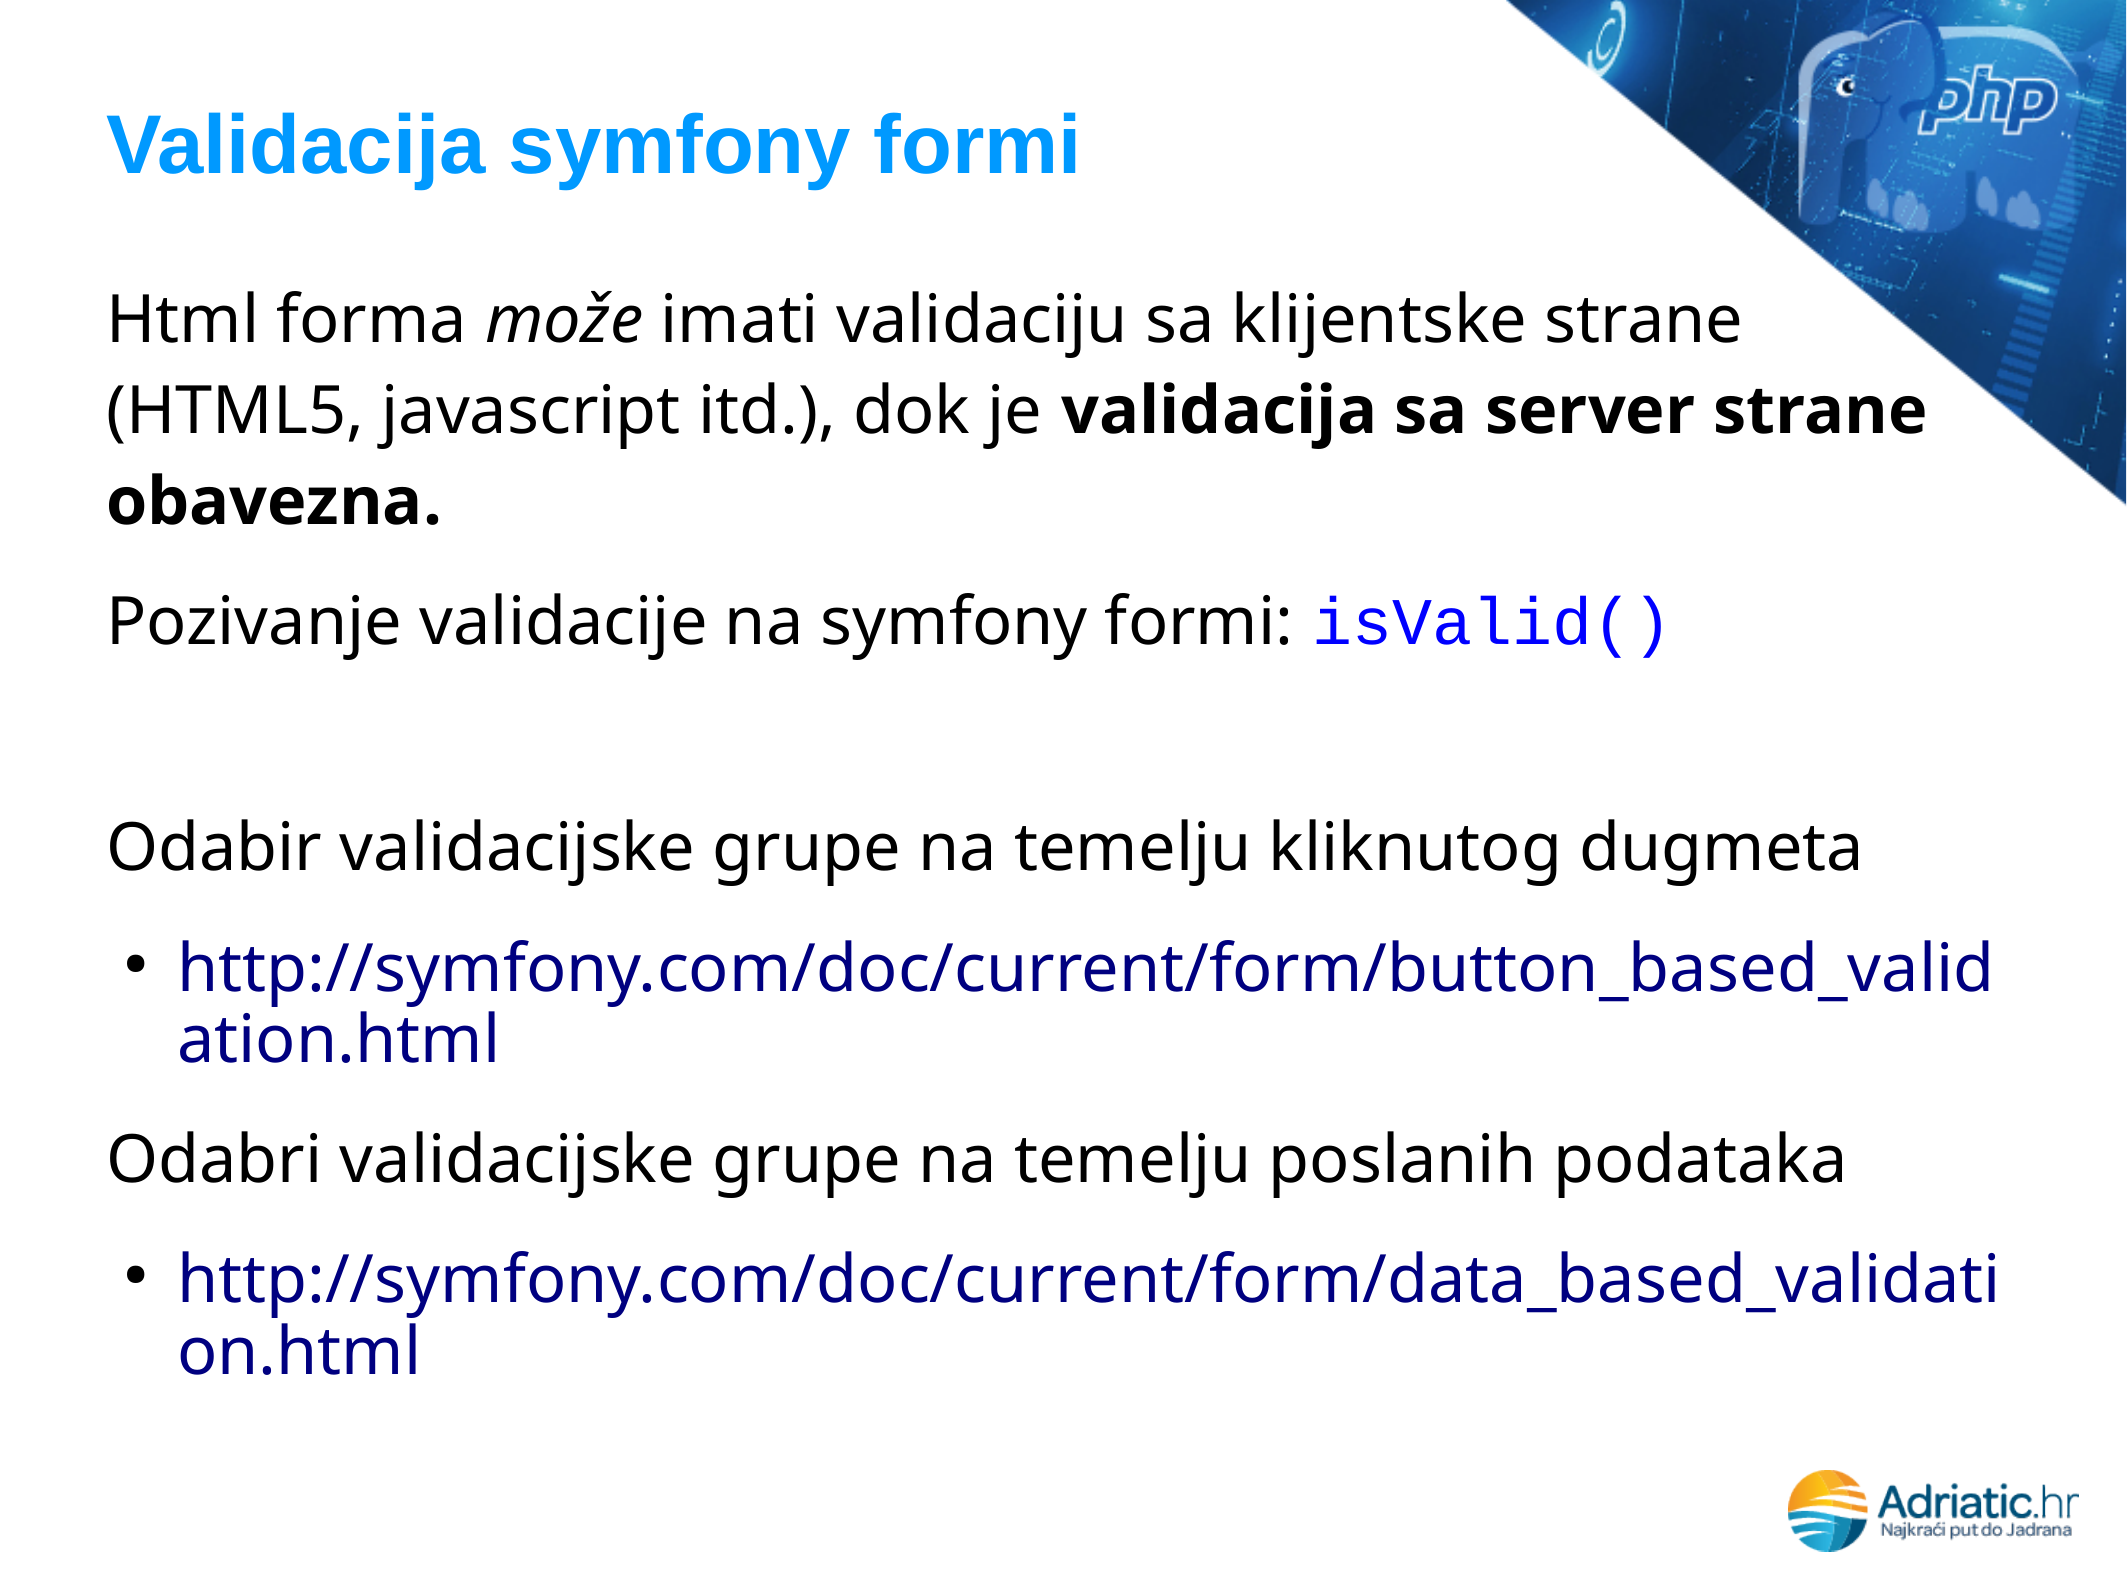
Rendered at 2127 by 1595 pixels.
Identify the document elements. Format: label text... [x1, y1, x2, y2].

title Validacija symfony formi [106, 70, 1630, 219]
picture [1505, 0, 2127, 625]
picture [1788, 1470, 2079, 1552]
list Html forma može imati validaciju sa klijentske strane (HTML5, javascript itd.), dok je validacija sa server strane obavezna. Pozivanje validacije na symfony formi: isValid() Odabir validacijske grupe na temelju kliknutog dugmeta http://symfony.com/doc/current/form/button_based_validation.html Odabri validacijske grupe na temelju poslanih podataka http://symfony.com/doc/current/form/data_based_validation.html [106, 271, 2020, 1453]
